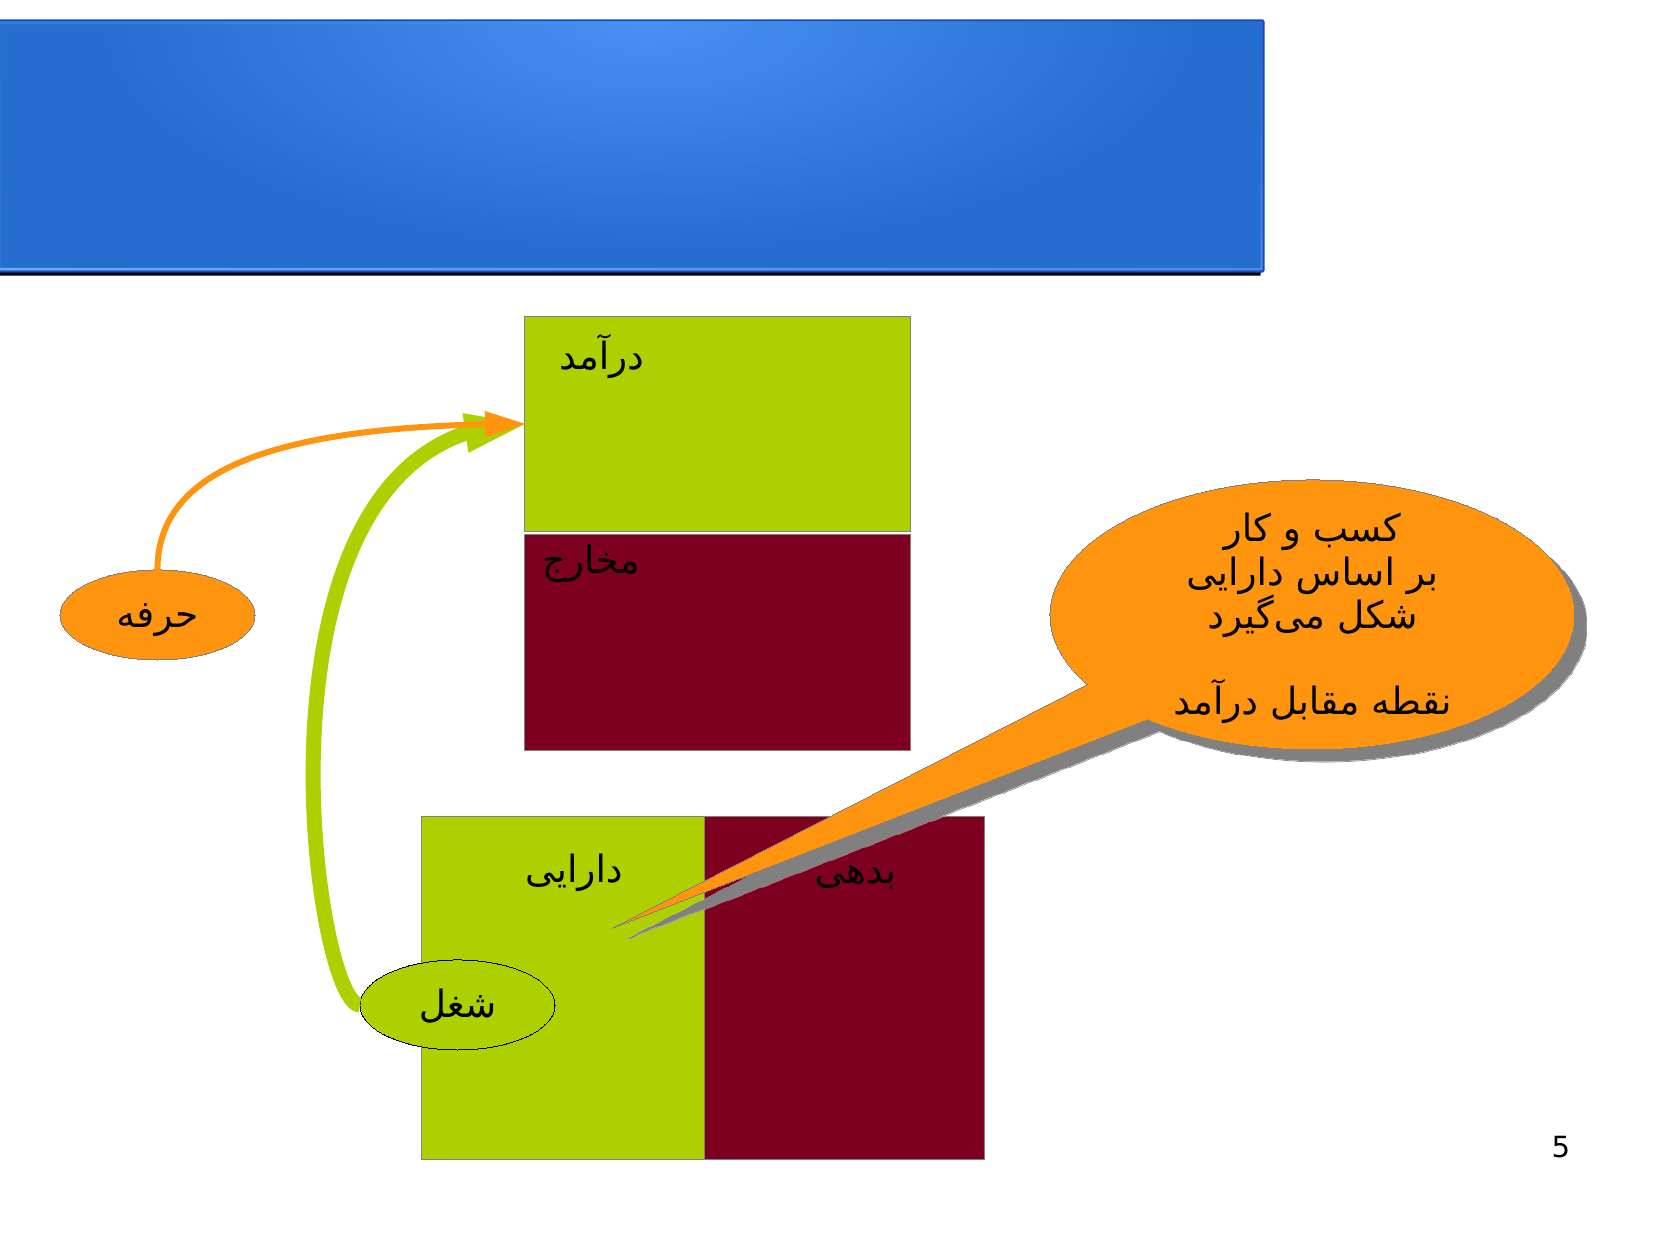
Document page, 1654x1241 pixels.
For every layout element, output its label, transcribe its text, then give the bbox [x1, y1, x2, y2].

text_box درآمد [544, 327, 659, 387]
text_box شغل [360, 959, 556, 1051]
text_box دارایی [510, 839, 638, 899]
text_box مخارج [527, 531, 655, 590]
text_box [421, 816, 985, 1160]
text_box [524, 534, 911, 751]
text_box کسب و کار بر اساس دارایی شکل می‌گیرد نقطه مقابل درآمد [612, 479, 1575, 929]
text_box [524, 316, 911, 532]
text_box حرفه [59, 569, 256, 661]
text_box بدهی [799, 841, 911, 900]
